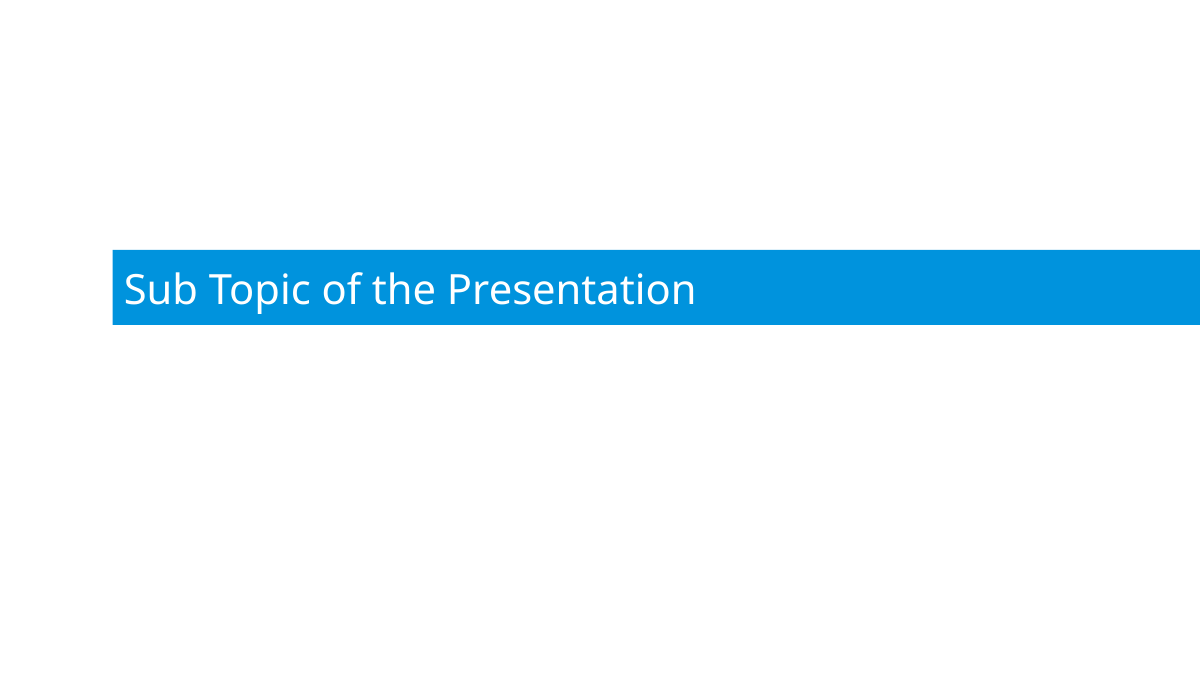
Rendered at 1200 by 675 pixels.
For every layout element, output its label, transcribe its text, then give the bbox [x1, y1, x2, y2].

title Sub Topic of the Presentation [112, 249, 1200, 325]
